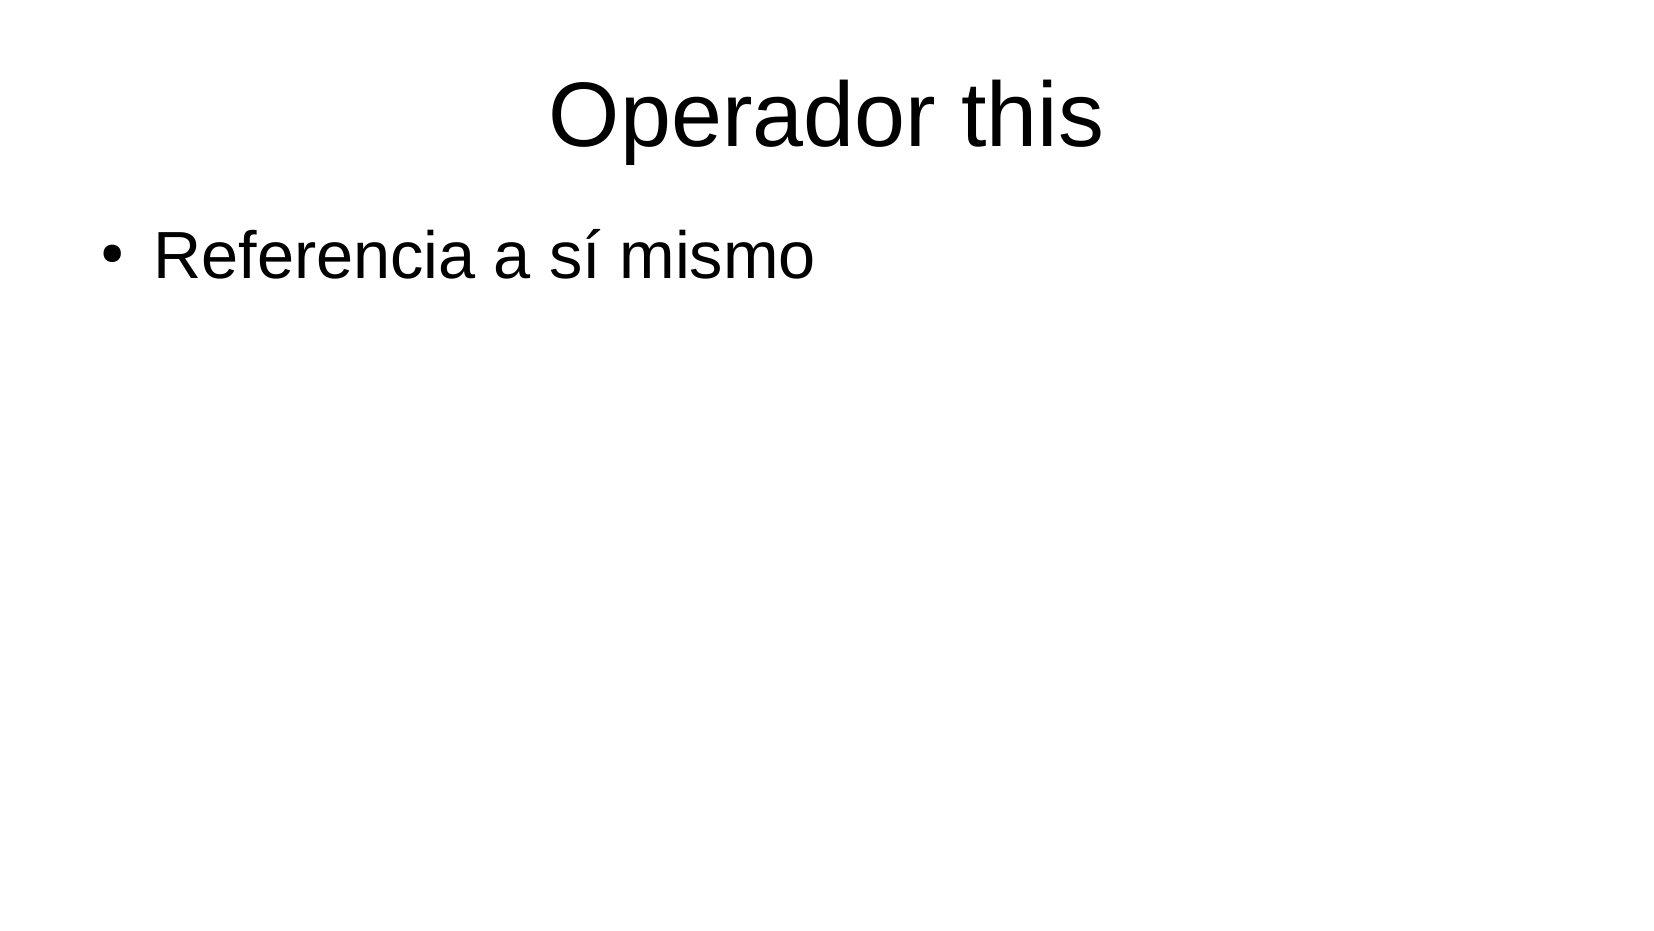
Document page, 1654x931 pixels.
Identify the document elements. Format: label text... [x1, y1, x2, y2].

list Referencia a sí mismo [82, 217, 1571, 758]
title Operador this [82, 37, 1571, 193]
